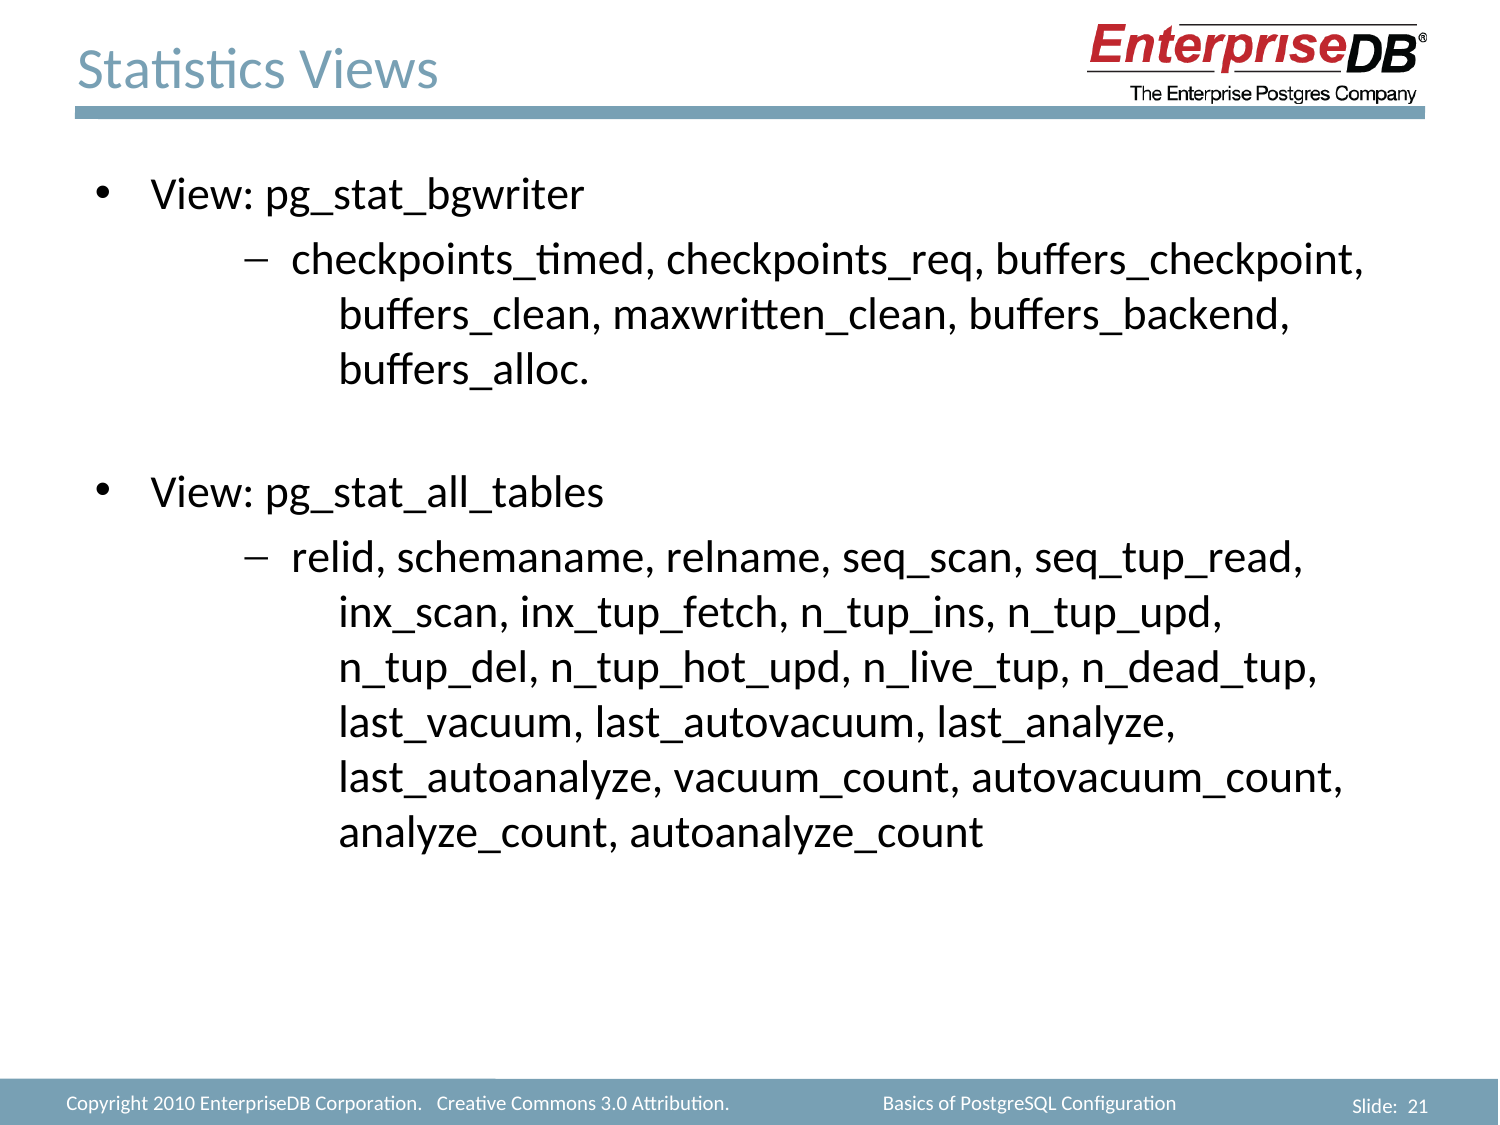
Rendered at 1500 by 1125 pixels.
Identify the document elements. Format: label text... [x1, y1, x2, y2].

list View: pg_stat_bgwriter checkpoints_timed, checkpoints_req, buffers_checkpoint, buffers_clean, maxwritten_clean, buffers_backend, buffers_alloc. View: pg_stat_all_tables relid, schemaname, relname, seq_scan, seq_tup_read, inx_scan, inx_tup_fetch, n_tup_ins, n_tup_upd, n_tup_del, n_tup_hot_upd, n_live_tup, n_dead_tup, last_vacuum, last_autovacuum, last_analyze, last_autoanalyze, vacuum_count, autovacuum_count, analyze_count, autoanalyze_count [79, 155, 1384, 1051]
picture [1088, 24, 1427, 104]
title Statistics Views [62, 4, 1088, 126]
